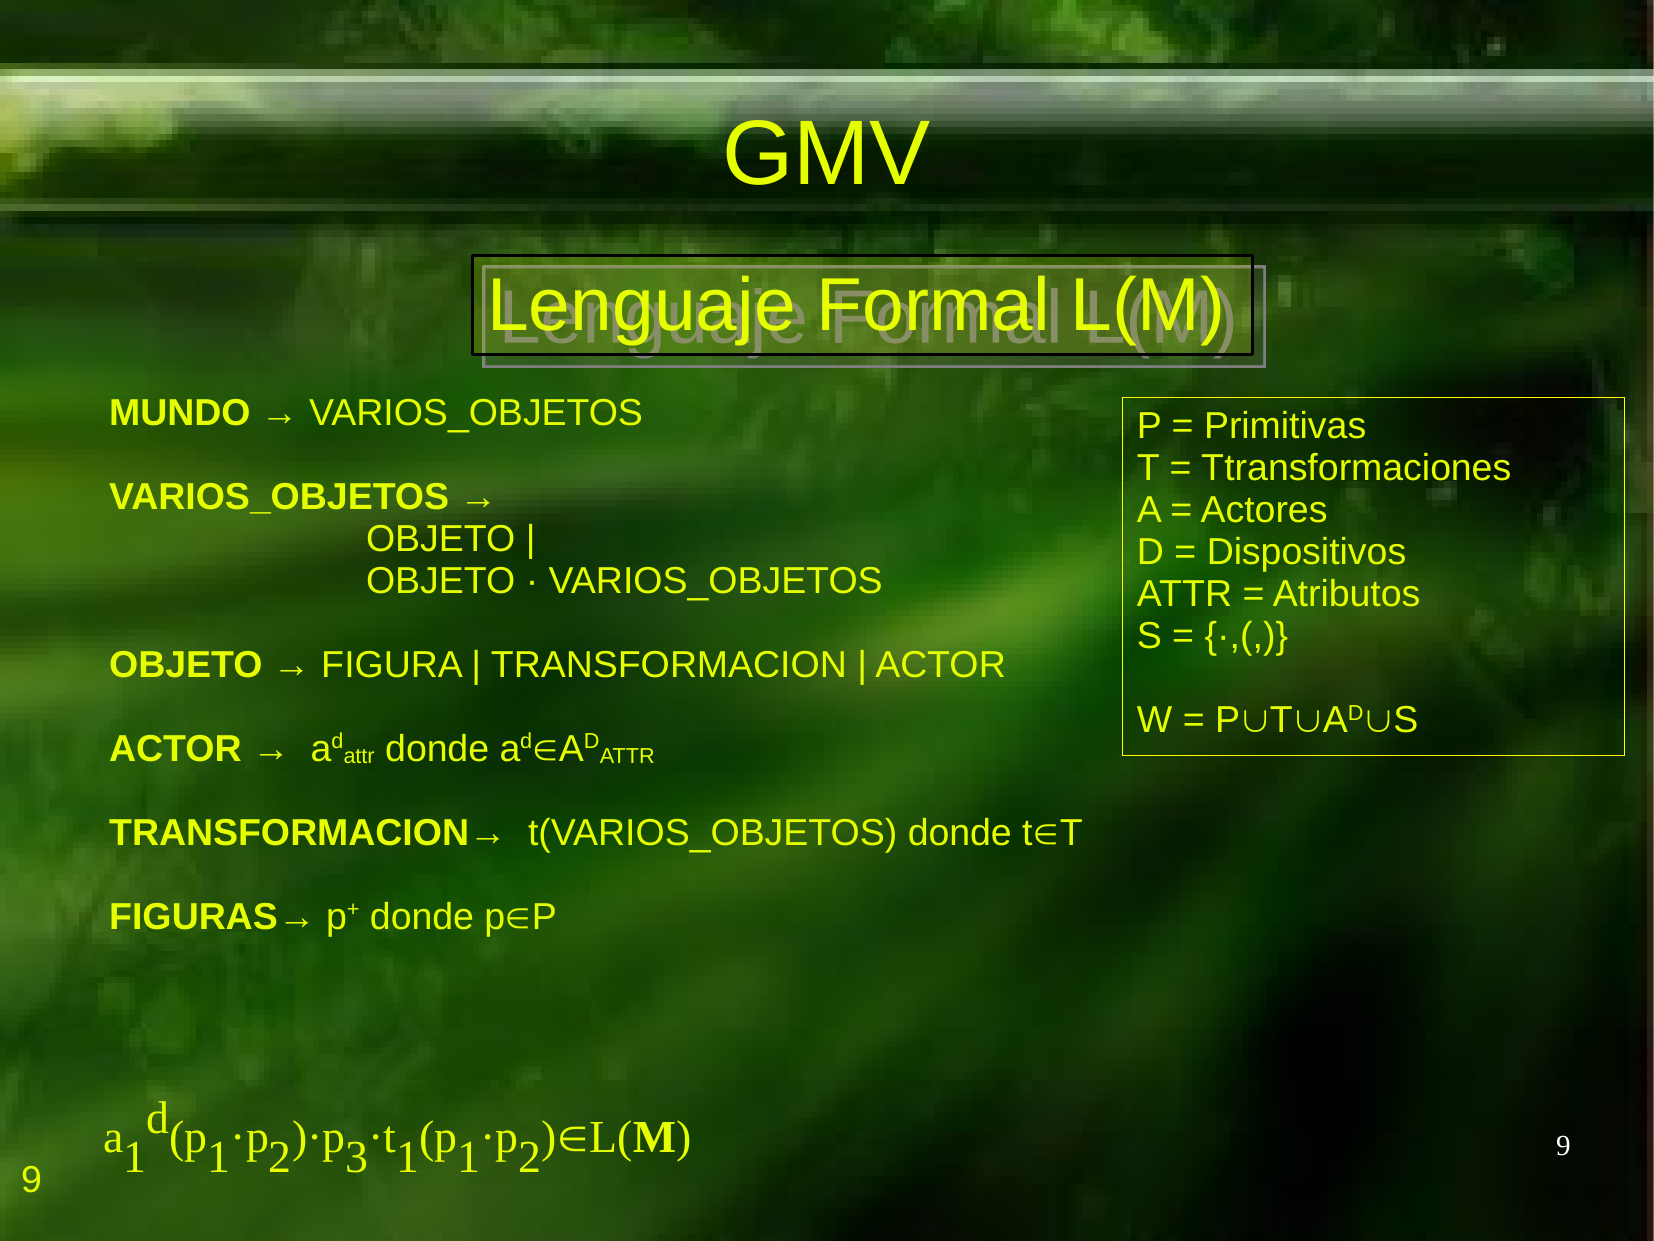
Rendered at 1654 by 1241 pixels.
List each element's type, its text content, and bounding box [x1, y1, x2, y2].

text_box <número> [6, 1151, 207, 1222]
text_box P = Primitivas T = Ttransformaciones A = Actores D = Dispositivos ATTR = Atributos S = {·,(,)} W = PTADS [1122, 397, 1625, 756]
text_box MUNDO → VARIOS_OBJETOS VARIOS_OBJETOS → OBJETO | OBJETO · VARIOS_OBJETOS OBJETO → FIGURA | TRANSFORMACION | ACTOR ACTOR → adattr donde adADATTR TRANSFORMACION→ t(VARIOS_OBJETOS) donde tT FIGURAS→ p+ donde pP [59, 383, 1249, 1017]
picture [0, 0, 1654, 1241]
text_box a1d(p1·p2)·p3·t1(p1·p2)∈L(M) [88, 1063, 692, 1168]
title GMV [82, 56, 1571, 250]
text_box Lenguaje Formal L(M) [472, 255, 1253, 355]
